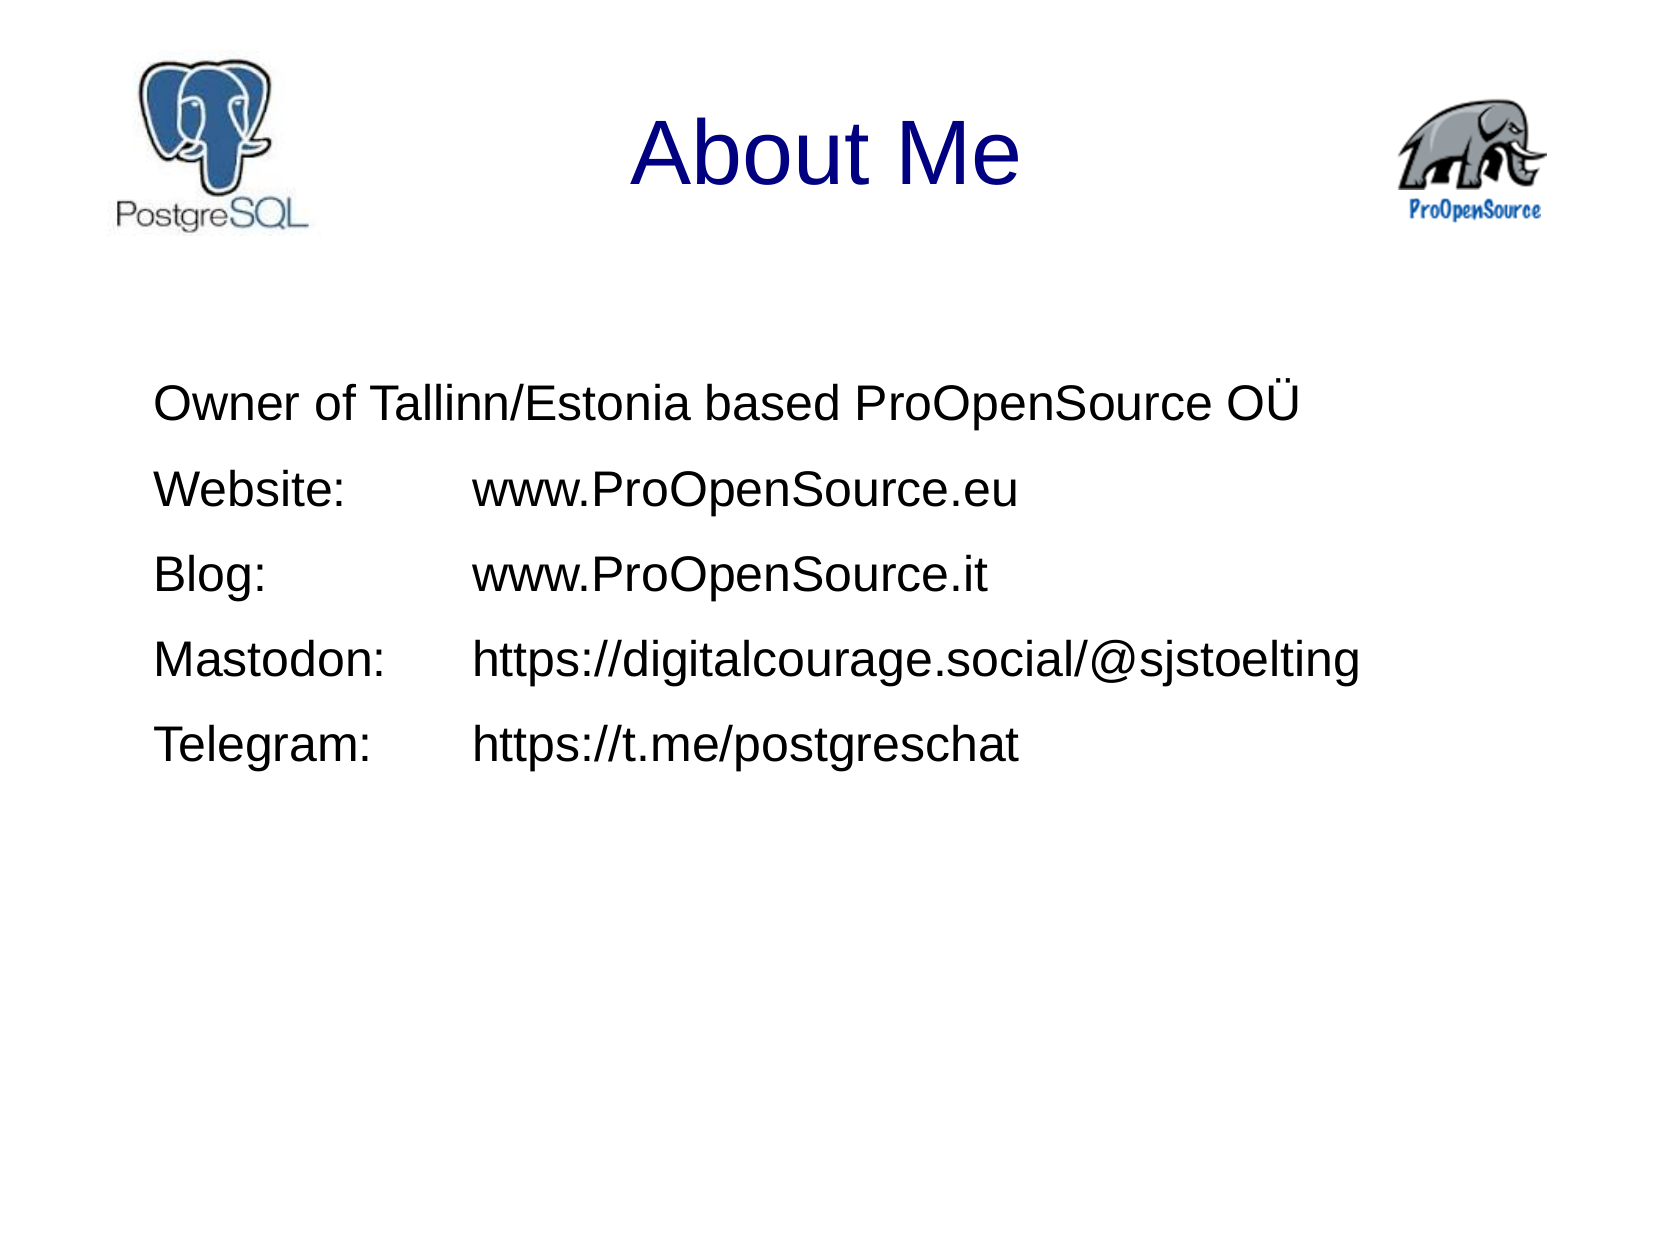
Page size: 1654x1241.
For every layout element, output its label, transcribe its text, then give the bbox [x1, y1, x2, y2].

title About Me [82, 49, 1571, 257]
list Owner of Tallinn/Estonia based ProOpenSource OÜ Website: www.ProOpenSource.eu Blog: www.ProOpenSource.it Mastodon: https://digitalcourage.social/@sjstoelting Telegram: https://t.me/postgreschat [82, 290, 1538, 1010]
picture [1396, 82, 1547, 233]
picture [58, 50, 356, 237]
